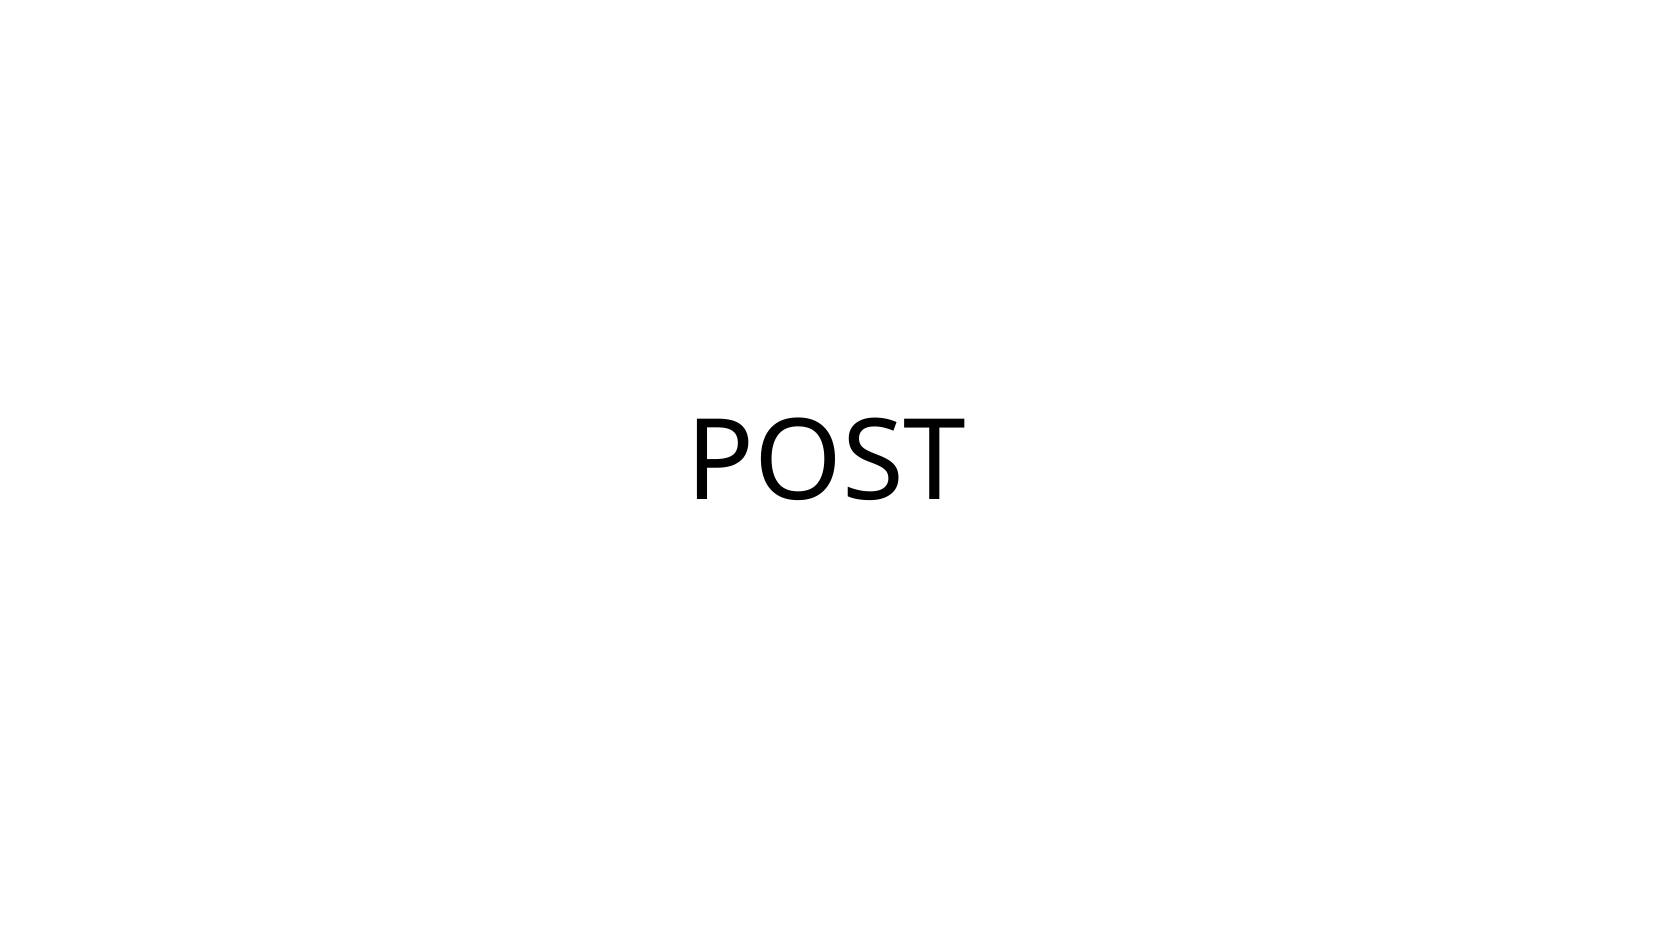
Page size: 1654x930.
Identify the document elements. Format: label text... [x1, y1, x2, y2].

subtitle POST [82, 112, 1571, 799]
